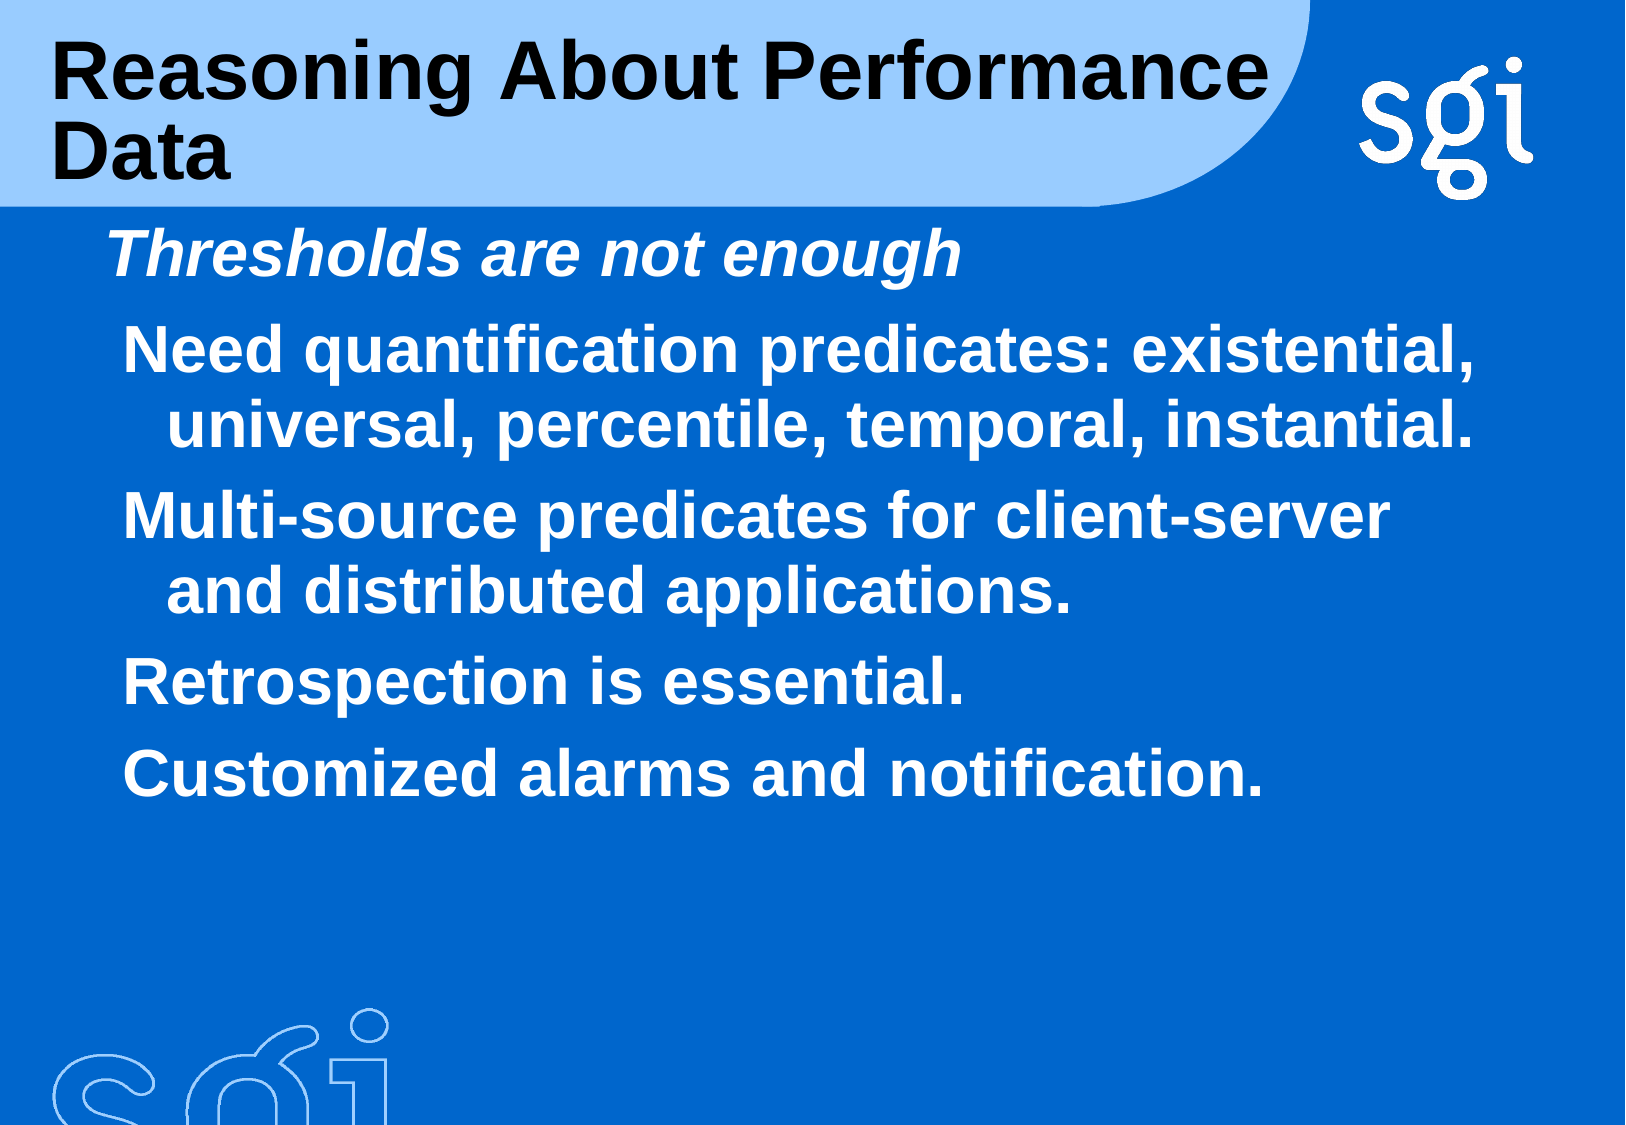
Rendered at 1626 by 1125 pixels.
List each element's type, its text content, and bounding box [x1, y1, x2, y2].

title Reasoning About Performance Data [36, 24, 1318, 208]
list Thresholds are not enough Need quantification predicates: existential, universal, percentile, temporal, instantial. Multi-source predicates for client-server and distributed applications. Retrospection is essential. Customized alarms and notification. [90, 209, 1521, 1004]
